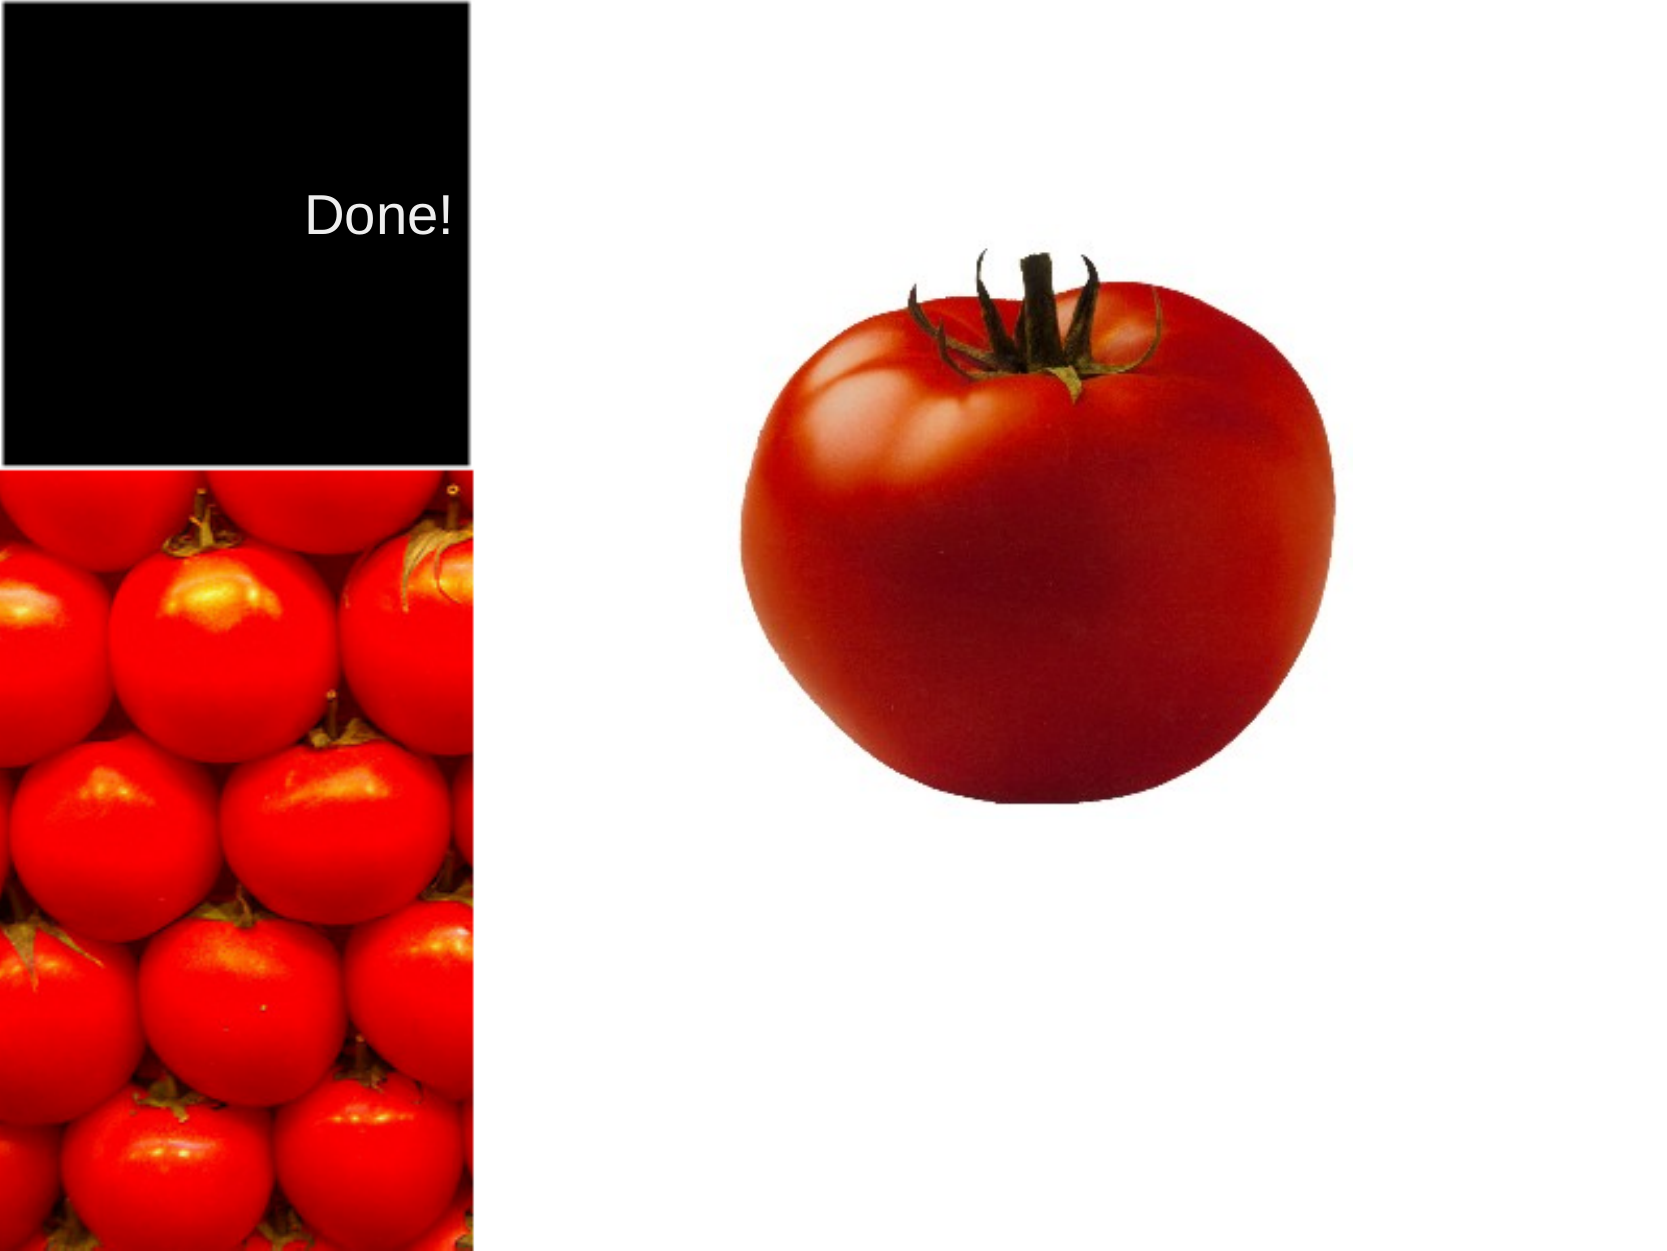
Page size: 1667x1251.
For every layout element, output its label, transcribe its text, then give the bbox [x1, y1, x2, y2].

picture [0, 0, 1667, 1251]
text_box Done! [24, 183, 455, 248]
